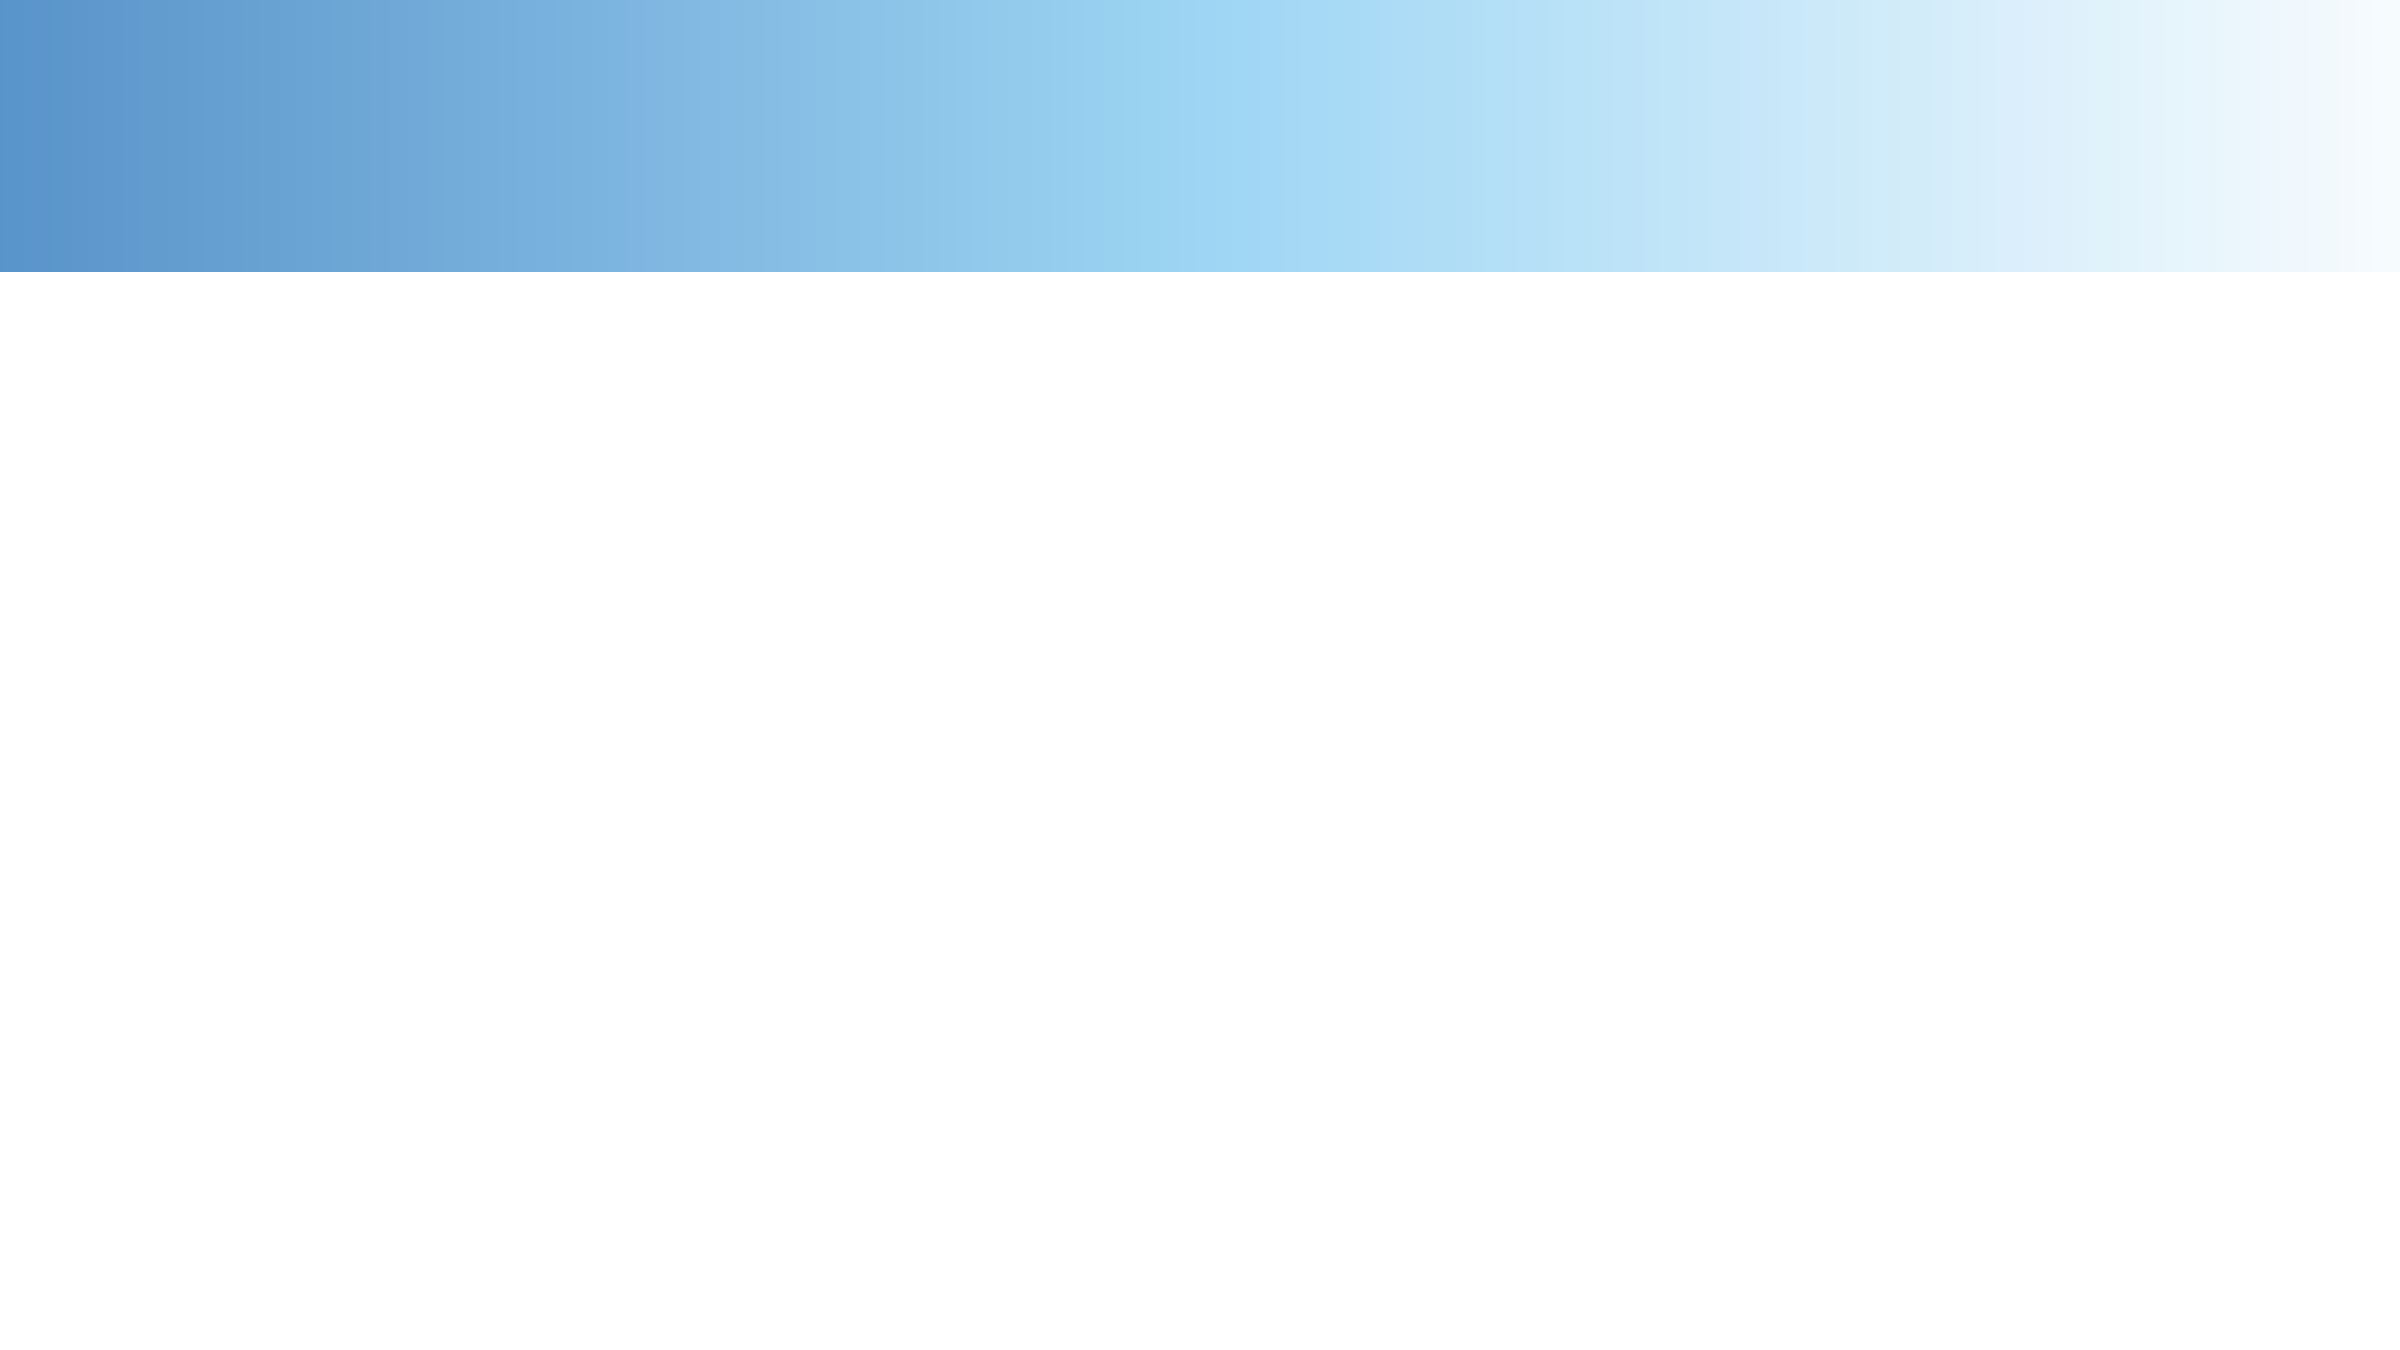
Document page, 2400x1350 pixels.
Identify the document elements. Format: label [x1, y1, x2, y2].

picture [0, 0, 2400, 272]
